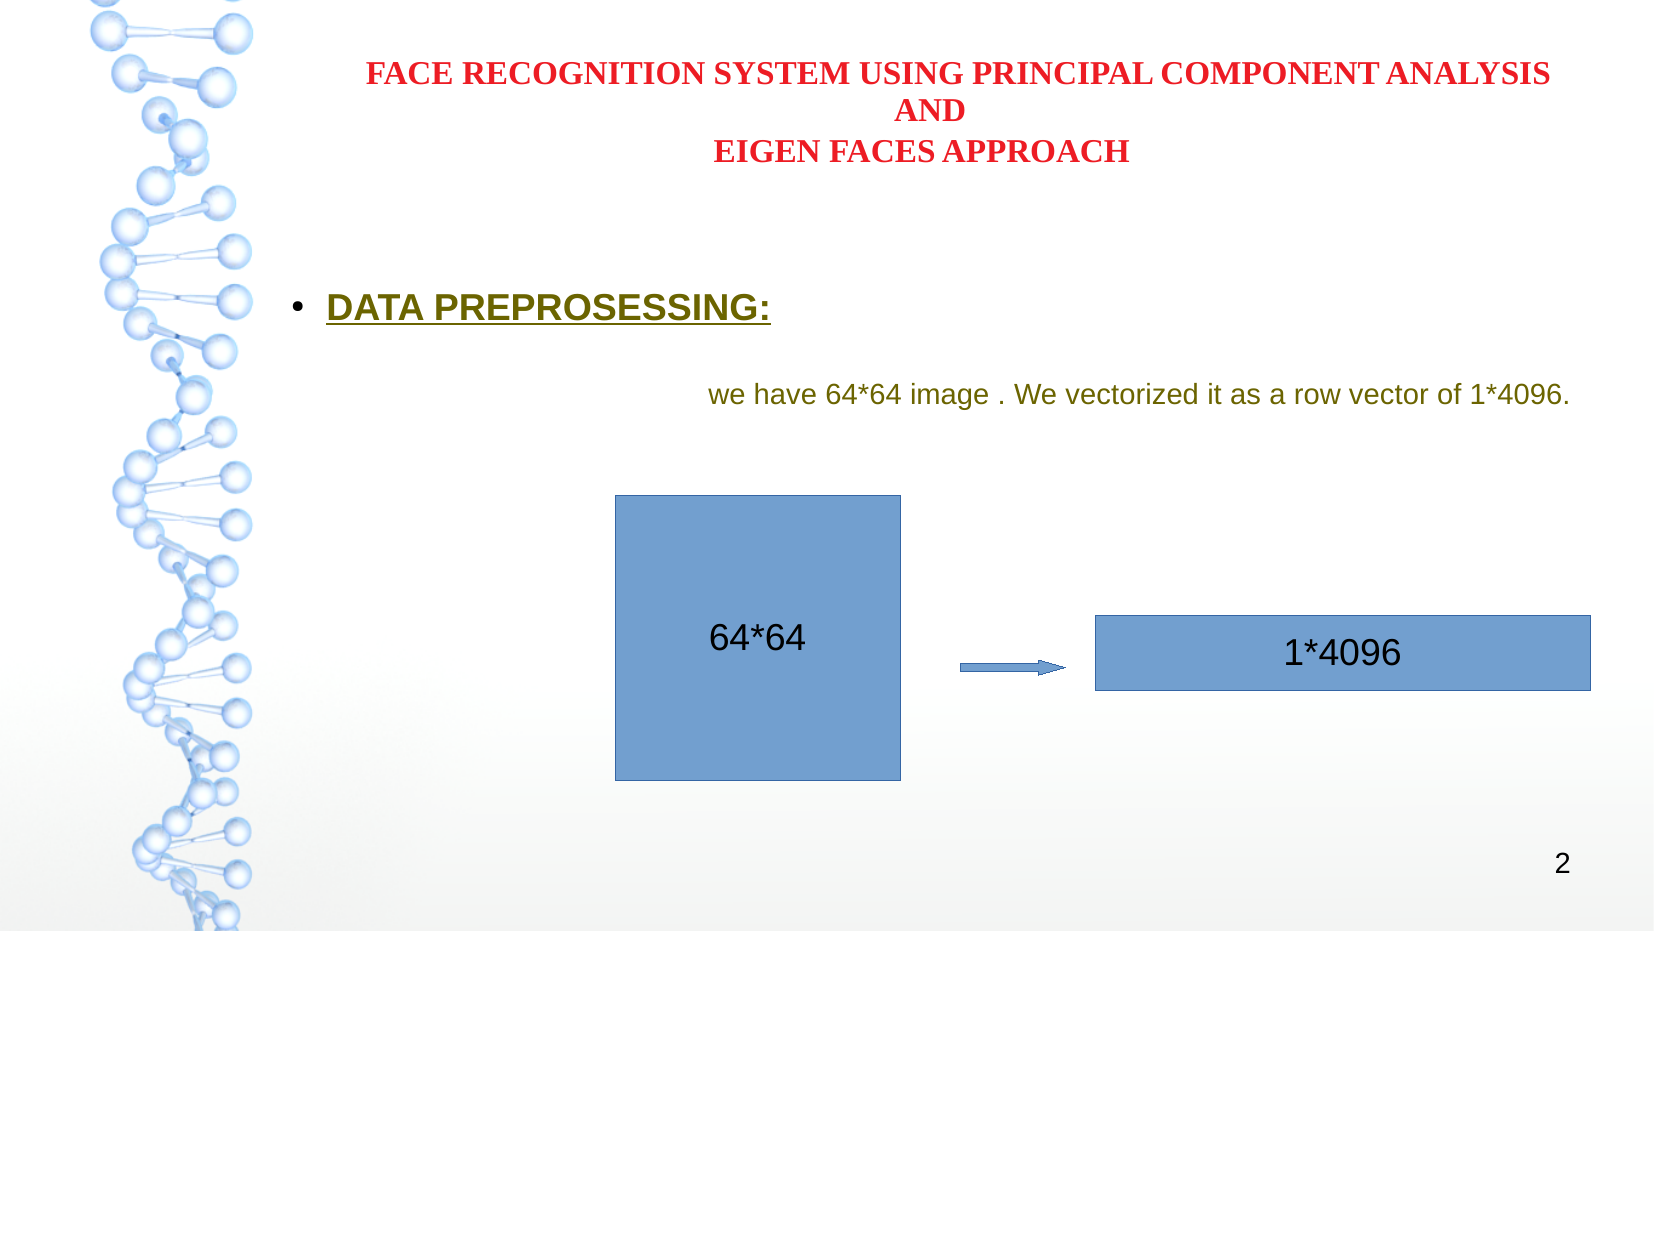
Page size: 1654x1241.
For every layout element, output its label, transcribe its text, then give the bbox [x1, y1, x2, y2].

text_box 64*64 [615, 495, 901, 781]
picture [0, 0, 1654, 931]
text_box 1*4096 [1095, 615, 1591, 691]
text_box DATA PREPROSESSING: we have 64*64 image . We vectorized it as a row vector of 1*4096. [276, 195, 1606, 931]
title FACE RECOGNITION SYSTEM USING PRINCIPAL COMPONENT ANALYSIS AND EIGEN FACES APPROACH [265, 35, 1595, 189]
text_box [960, 660, 1066, 676]
